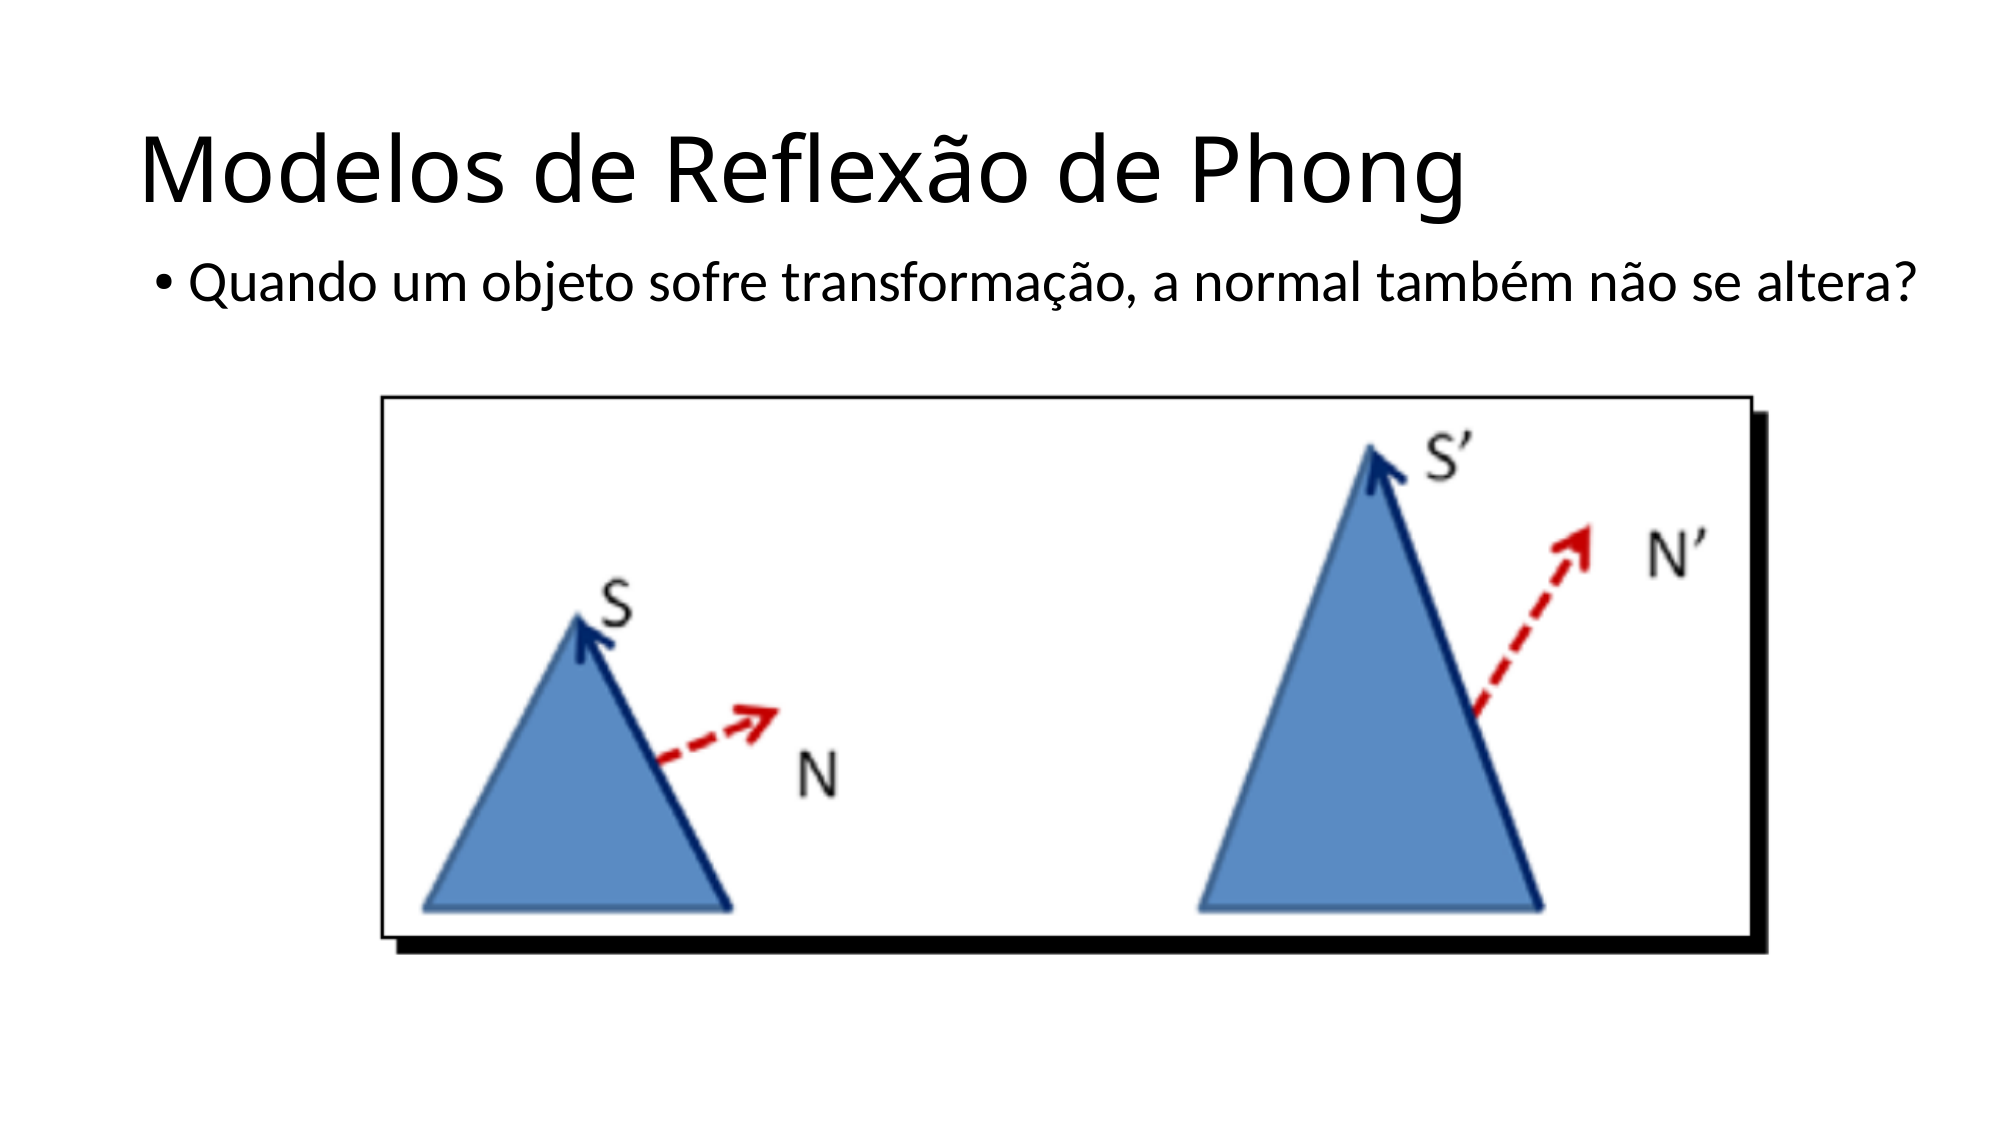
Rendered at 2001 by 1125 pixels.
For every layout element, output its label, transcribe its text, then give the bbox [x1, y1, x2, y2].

subtitle Quando um objeto sofre transformação, a normal também não se altera? [118, 259, 1926, 1004]
picture [342, 368, 1805, 969]
title Modelos de Reflexão de Phong [137, 59, 1863, 259]
